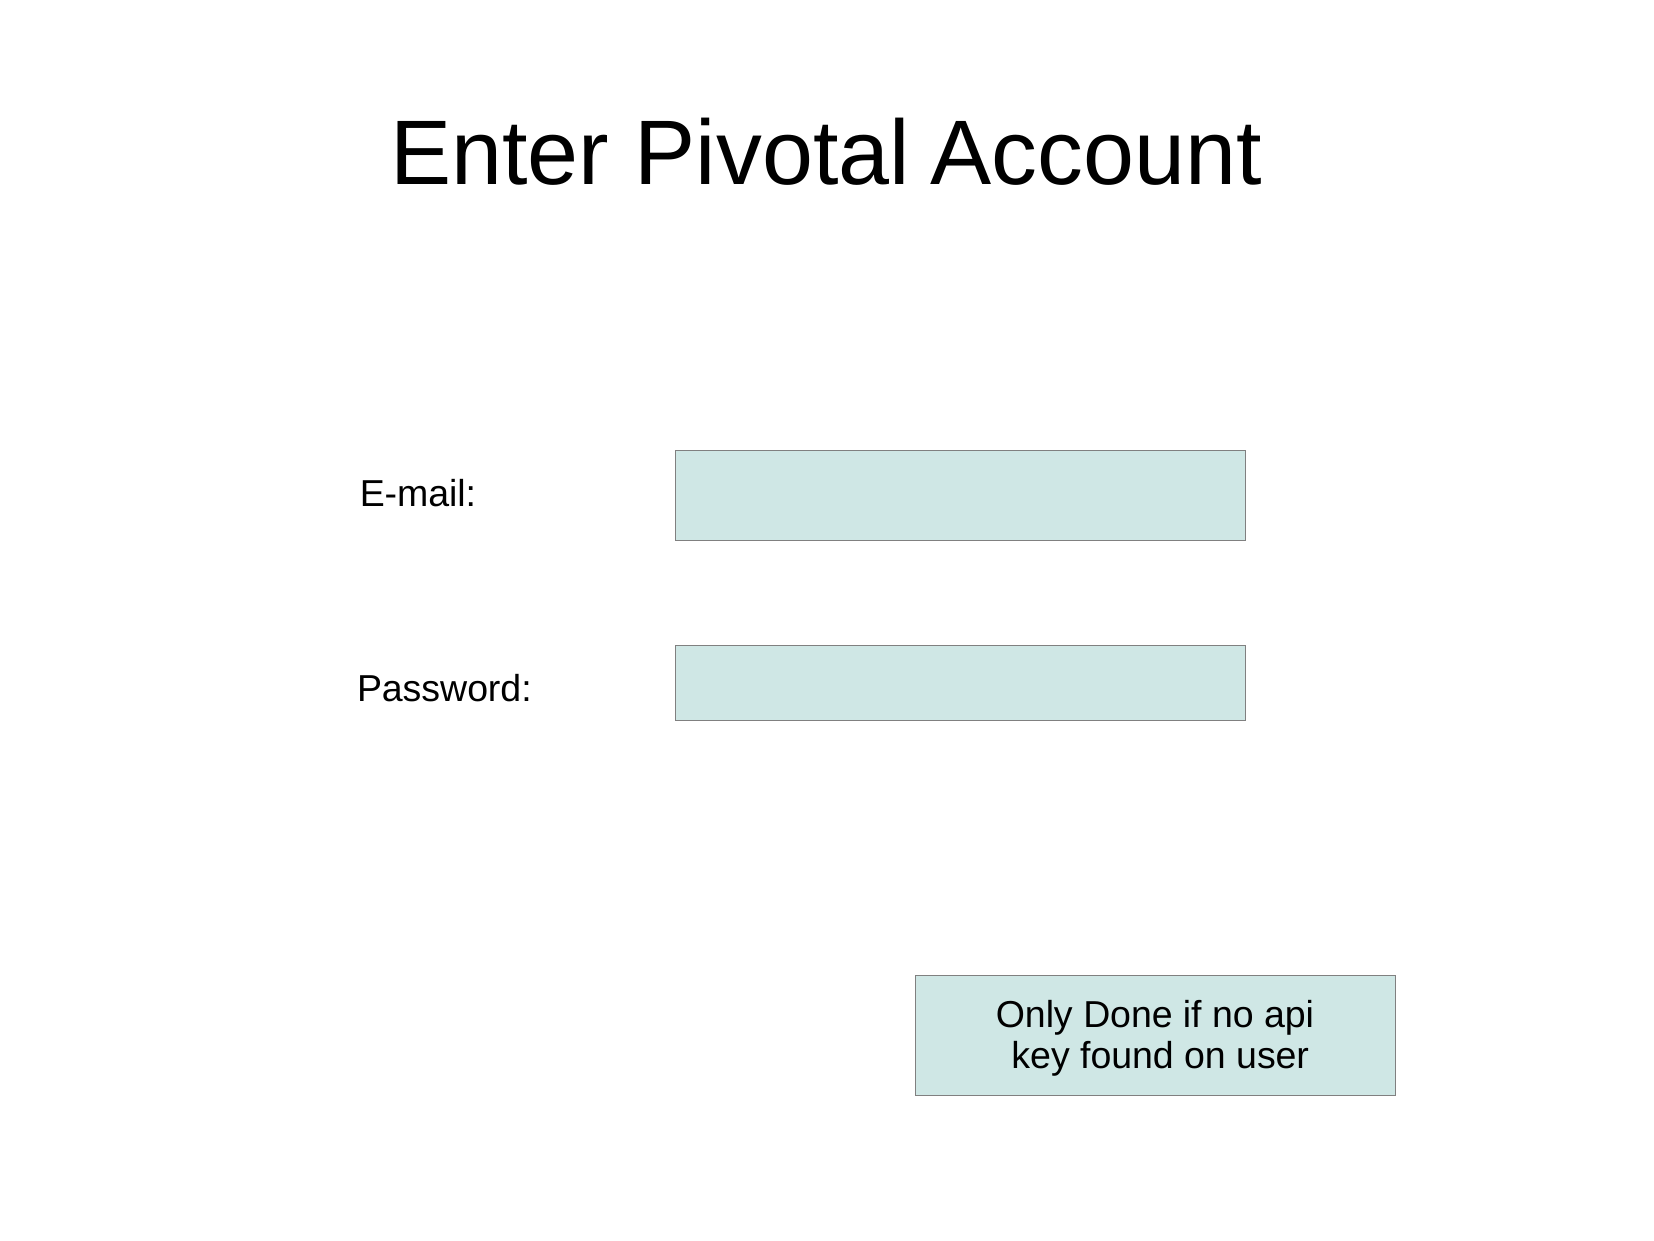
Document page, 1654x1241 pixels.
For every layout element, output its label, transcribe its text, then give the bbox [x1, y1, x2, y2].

text_box Password: [342, 660, 547, 717]
text_box E-mail: [345, 465, 492, 522]
text_box [675, 450, 1246, 541]
text_box [675, 645, 1246, 721]
text_box Only Done if no api key found on user [915, 975, 1396, 1096]
title Enter Pivotal Account [82, 49, 1571, 257]
